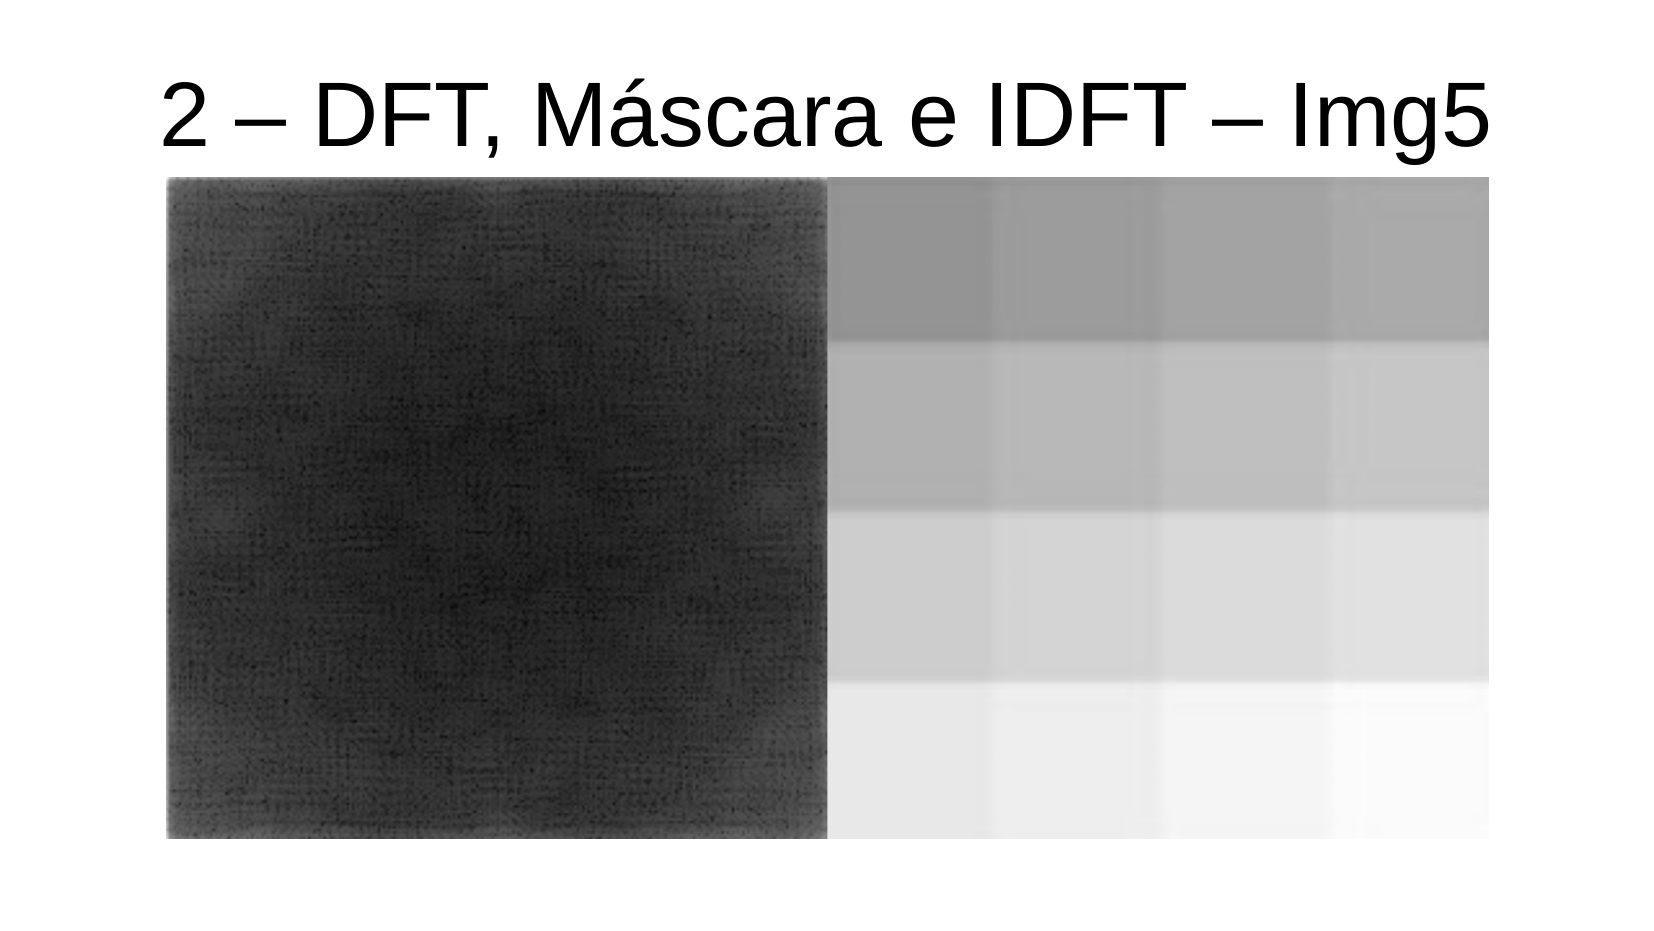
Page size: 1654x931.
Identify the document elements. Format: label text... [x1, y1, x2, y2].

title 2 – DFT, Máscara e IDFT – Img5 [82, 37, 1571, 193]
picture [166, 177, 1489, 839]
